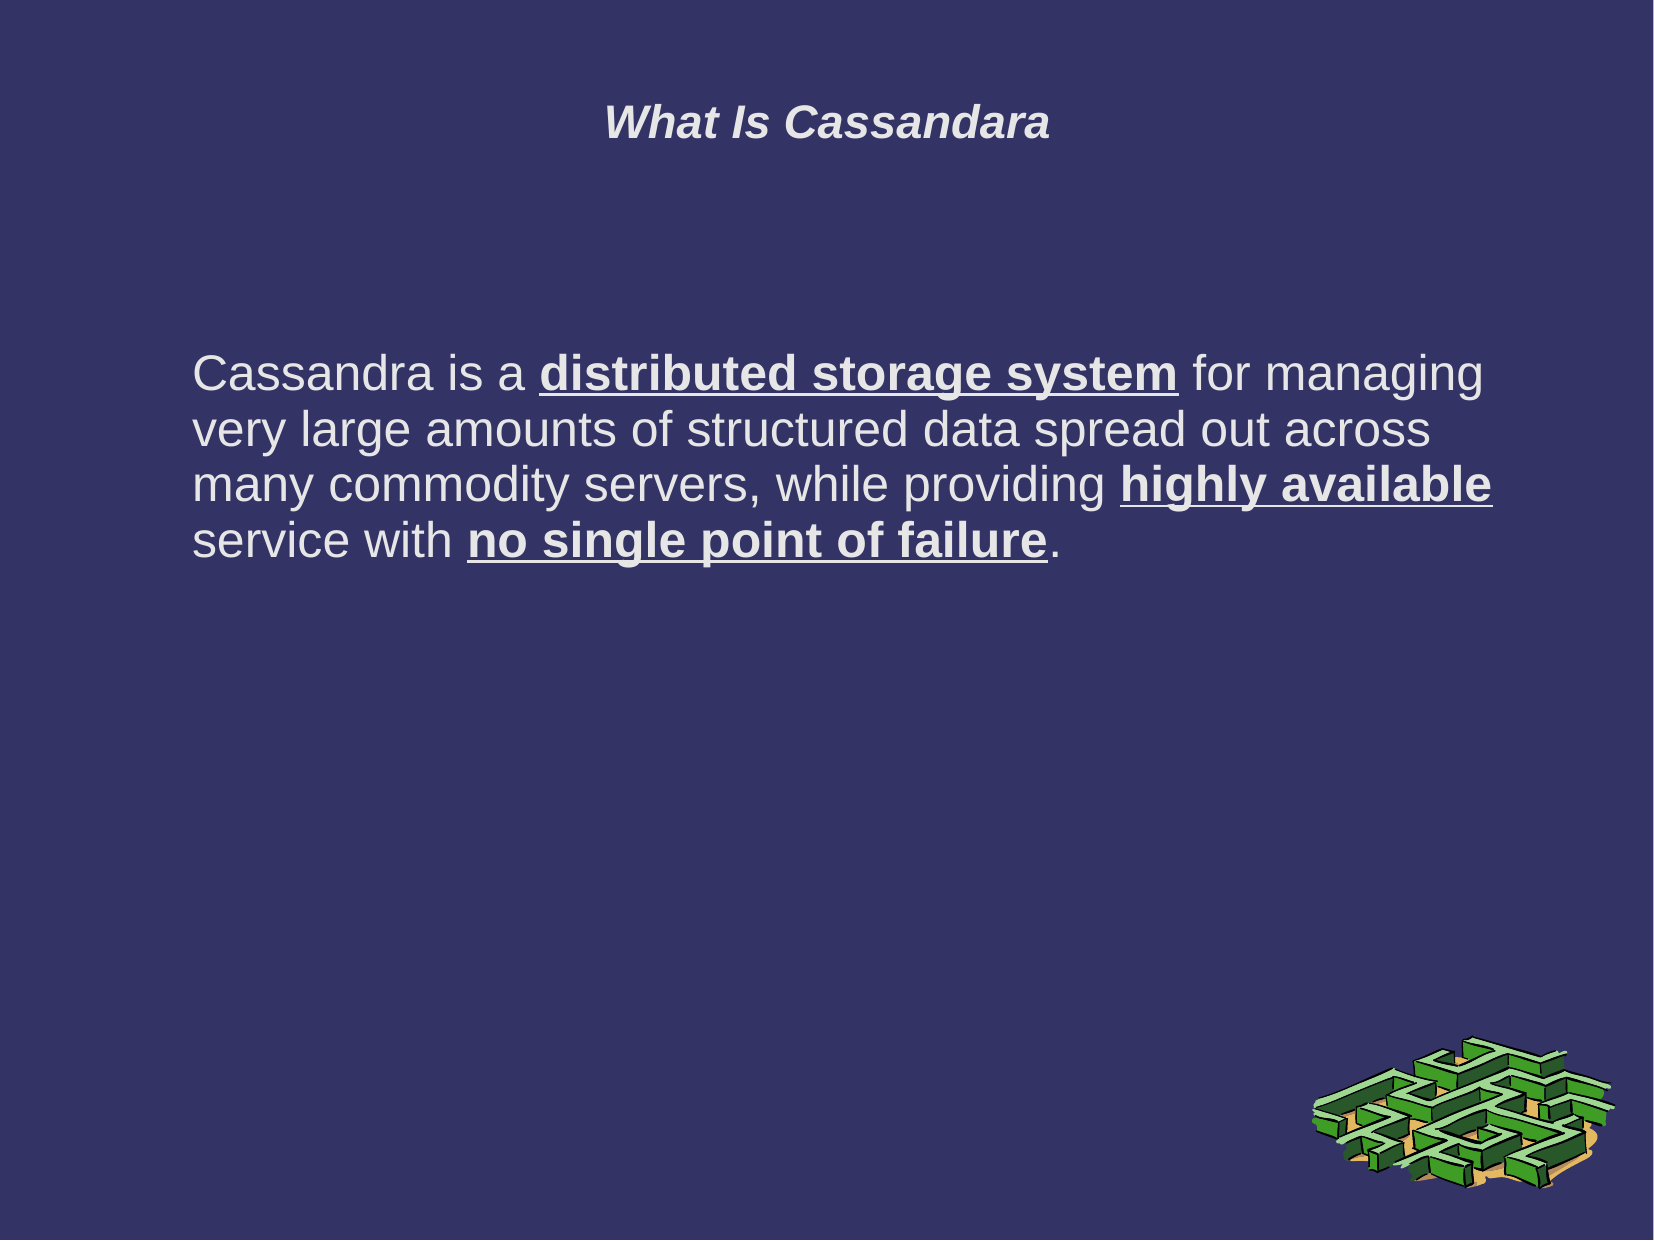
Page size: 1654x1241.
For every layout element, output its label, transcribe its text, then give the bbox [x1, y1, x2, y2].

title What Is Cassandara [121, 19, 1534, 227]
list Cassandra is a distributed storage system for managing very large amounts of structured data spread out across many commodity servers, while providing highly available service with no single point of failure. [109, 345, 1501, 916]
